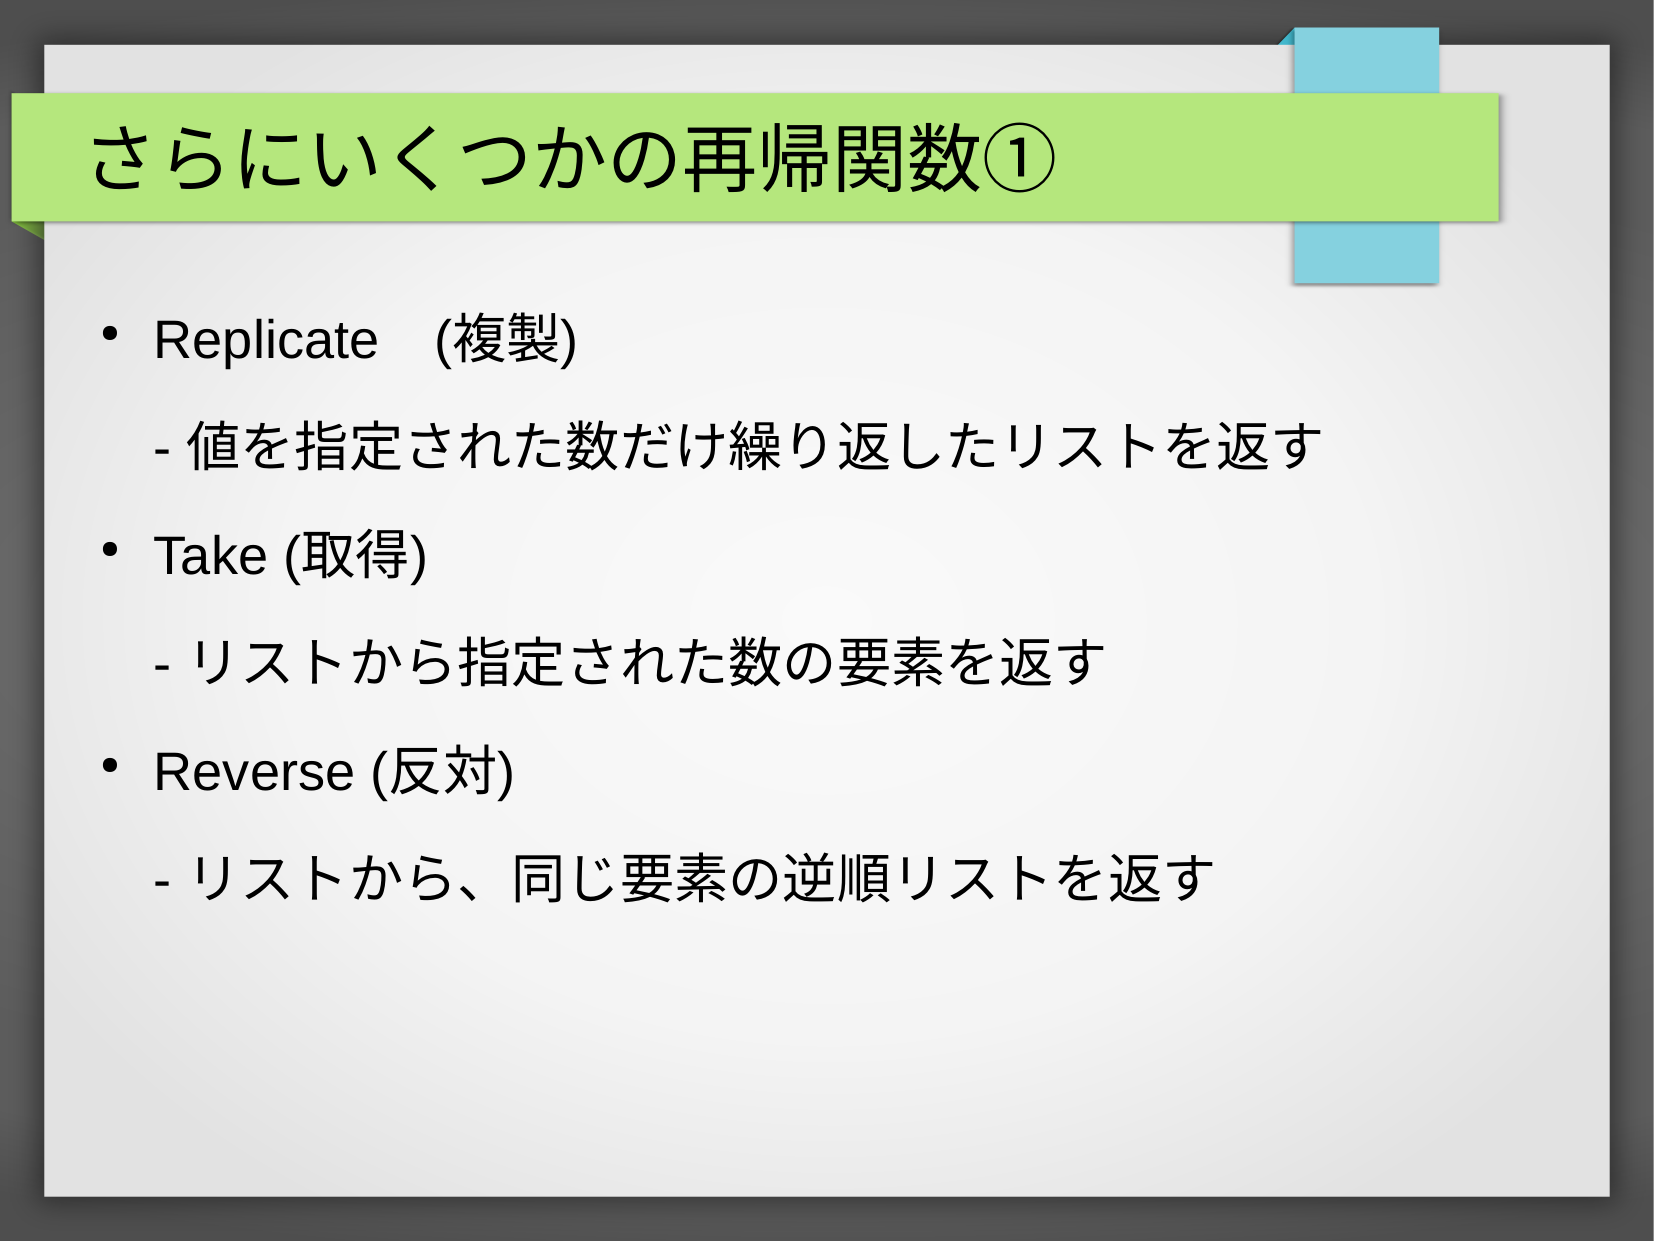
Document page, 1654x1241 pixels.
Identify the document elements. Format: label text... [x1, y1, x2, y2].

picture [0, 0, 1654, 1241]
list Replicate (複製) - 値を指定された数だけ繰り返したリストを返す Take (取得) - リストから指定された数の要素を返す Reverse (反対) - リストから、同じ要素の逆順リストを返す [82, 295, 1571, 1015]
title さらにいくつかの再帰関数① [82, 94, 1264, 213]
